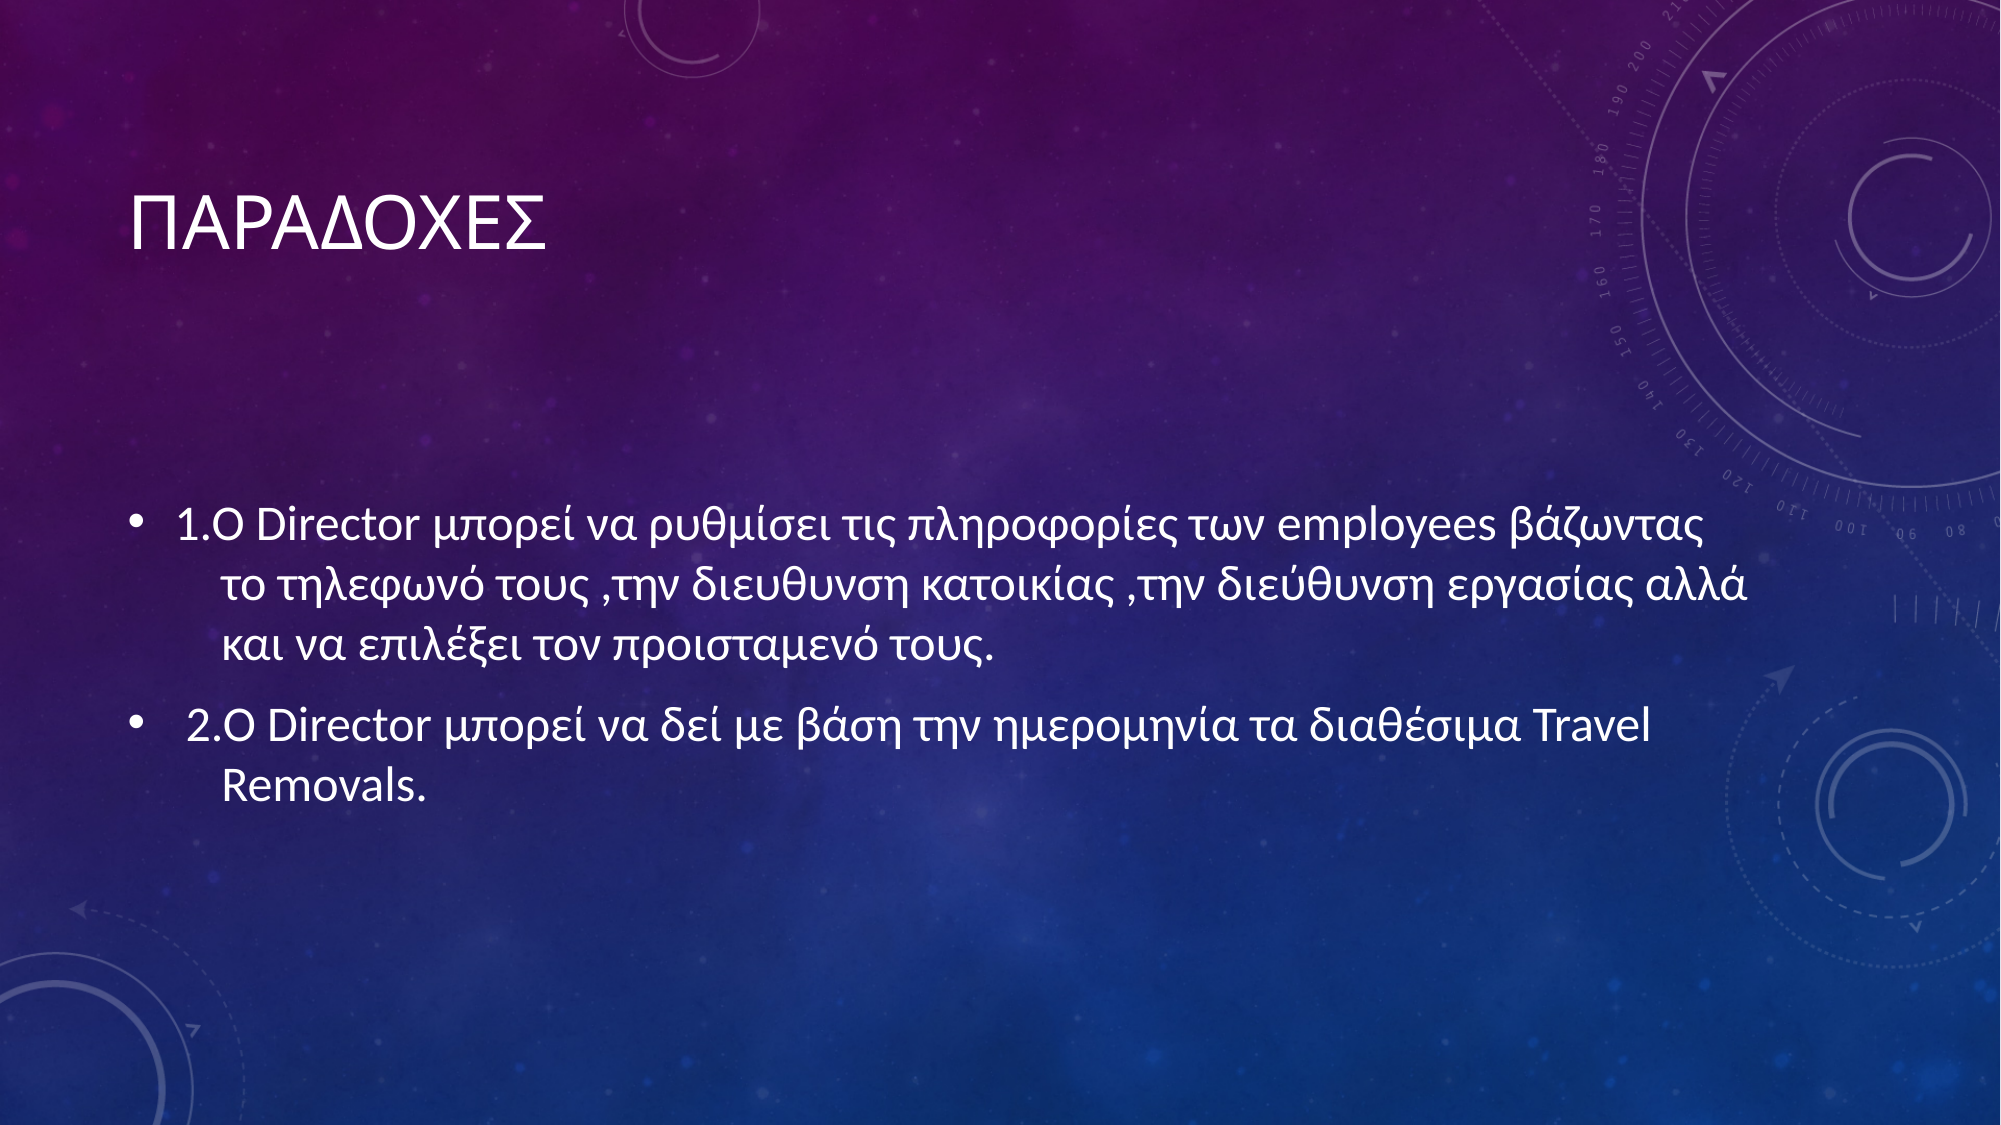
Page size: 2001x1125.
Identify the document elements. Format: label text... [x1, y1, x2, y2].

title παραδοχεσ [112, 99, 1775, 339]
picture [0, 0, 2001, 1125]
list 1.Ο Director μπορεί να ρυθμίσει τις πληροφορίες των employees βάζωντας το τηλεφωνό τους ,την διευθυνση κατοικίας ,την διεύθυνση εργασίας αλλά και να επιλέξει τον προισταμενό τους. 2.Ο Director μπορεί να δεί με βάση την ημερομηνία τα διαθέσιμα Travel Removals. [112, 351, 1775, 950]
